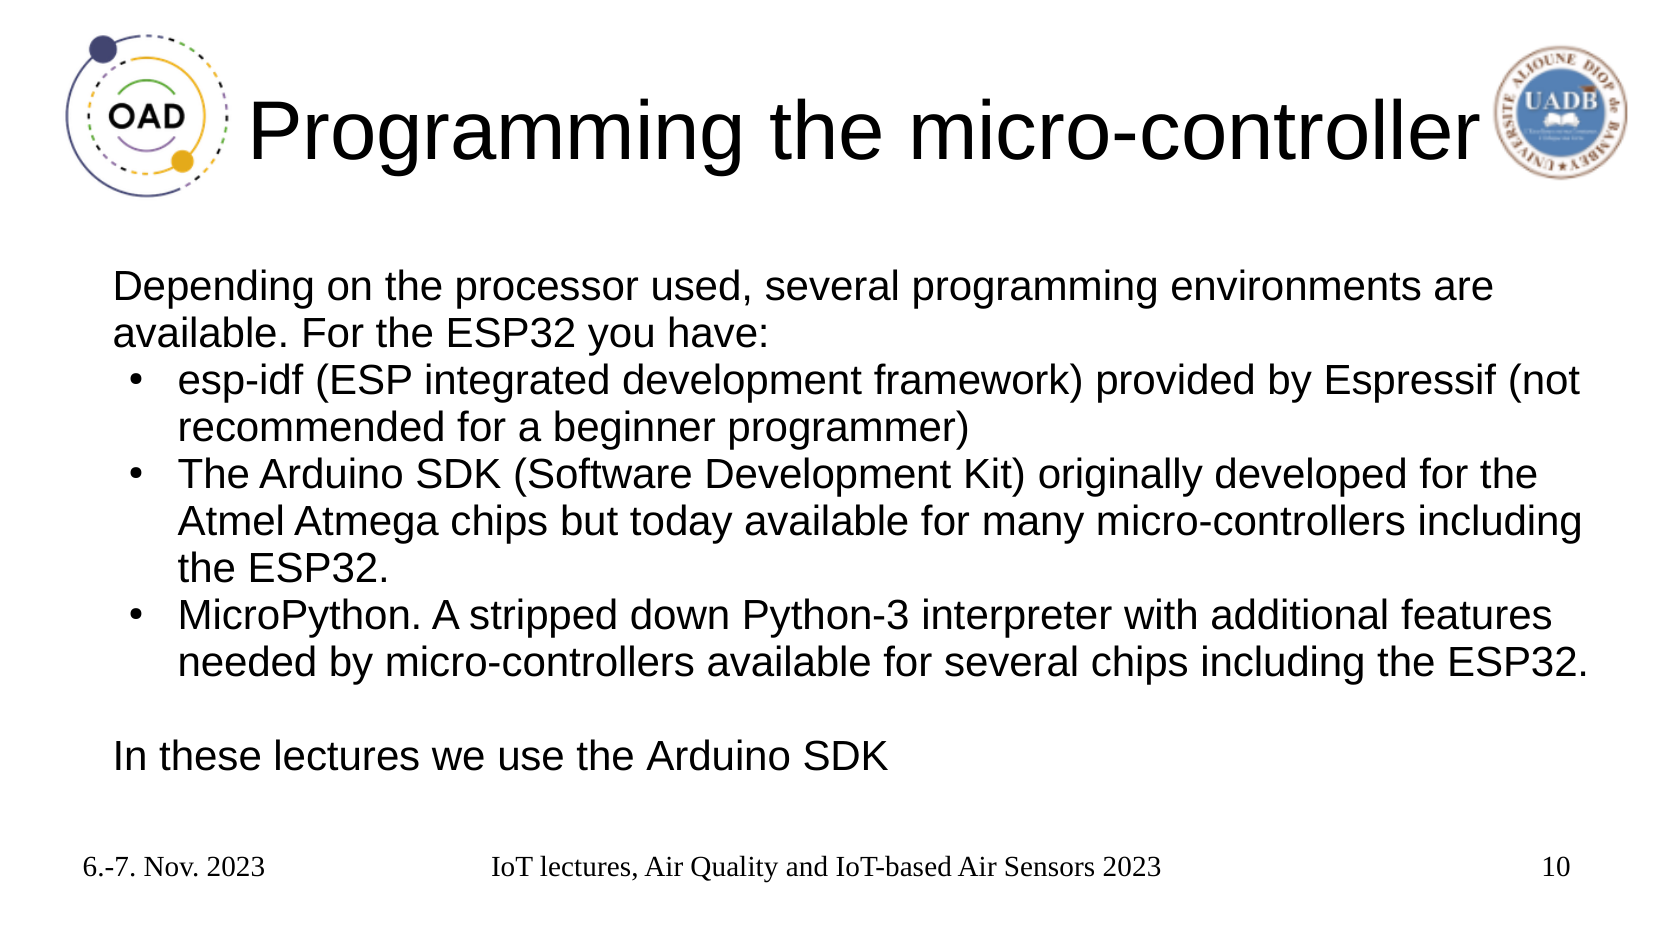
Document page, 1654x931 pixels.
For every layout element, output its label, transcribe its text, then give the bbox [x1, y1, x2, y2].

title Programming the micro-controller [229, 37, 1501, 224]
picture [25, 20, 263, 218]
picture [1501, 37, 1641, 188]
list Depending on the processor used, several programming environments are available. For the ESP32 you have: esp-idf (ESP integrated development framework) provided by Espressif (not recommended for a beginner programmer) The Arduino SDK (Software Development Kit) originally developed for the Atmel Atmega chips but today available for many micro-controllers including the ESP32. MicroPython. A stripped down Python-3 interpreter with additional features needed by micro-controllers available for several chips including the ESP32. In these lectures we use the Arduino SDK [112, 262, 1601, 788]
